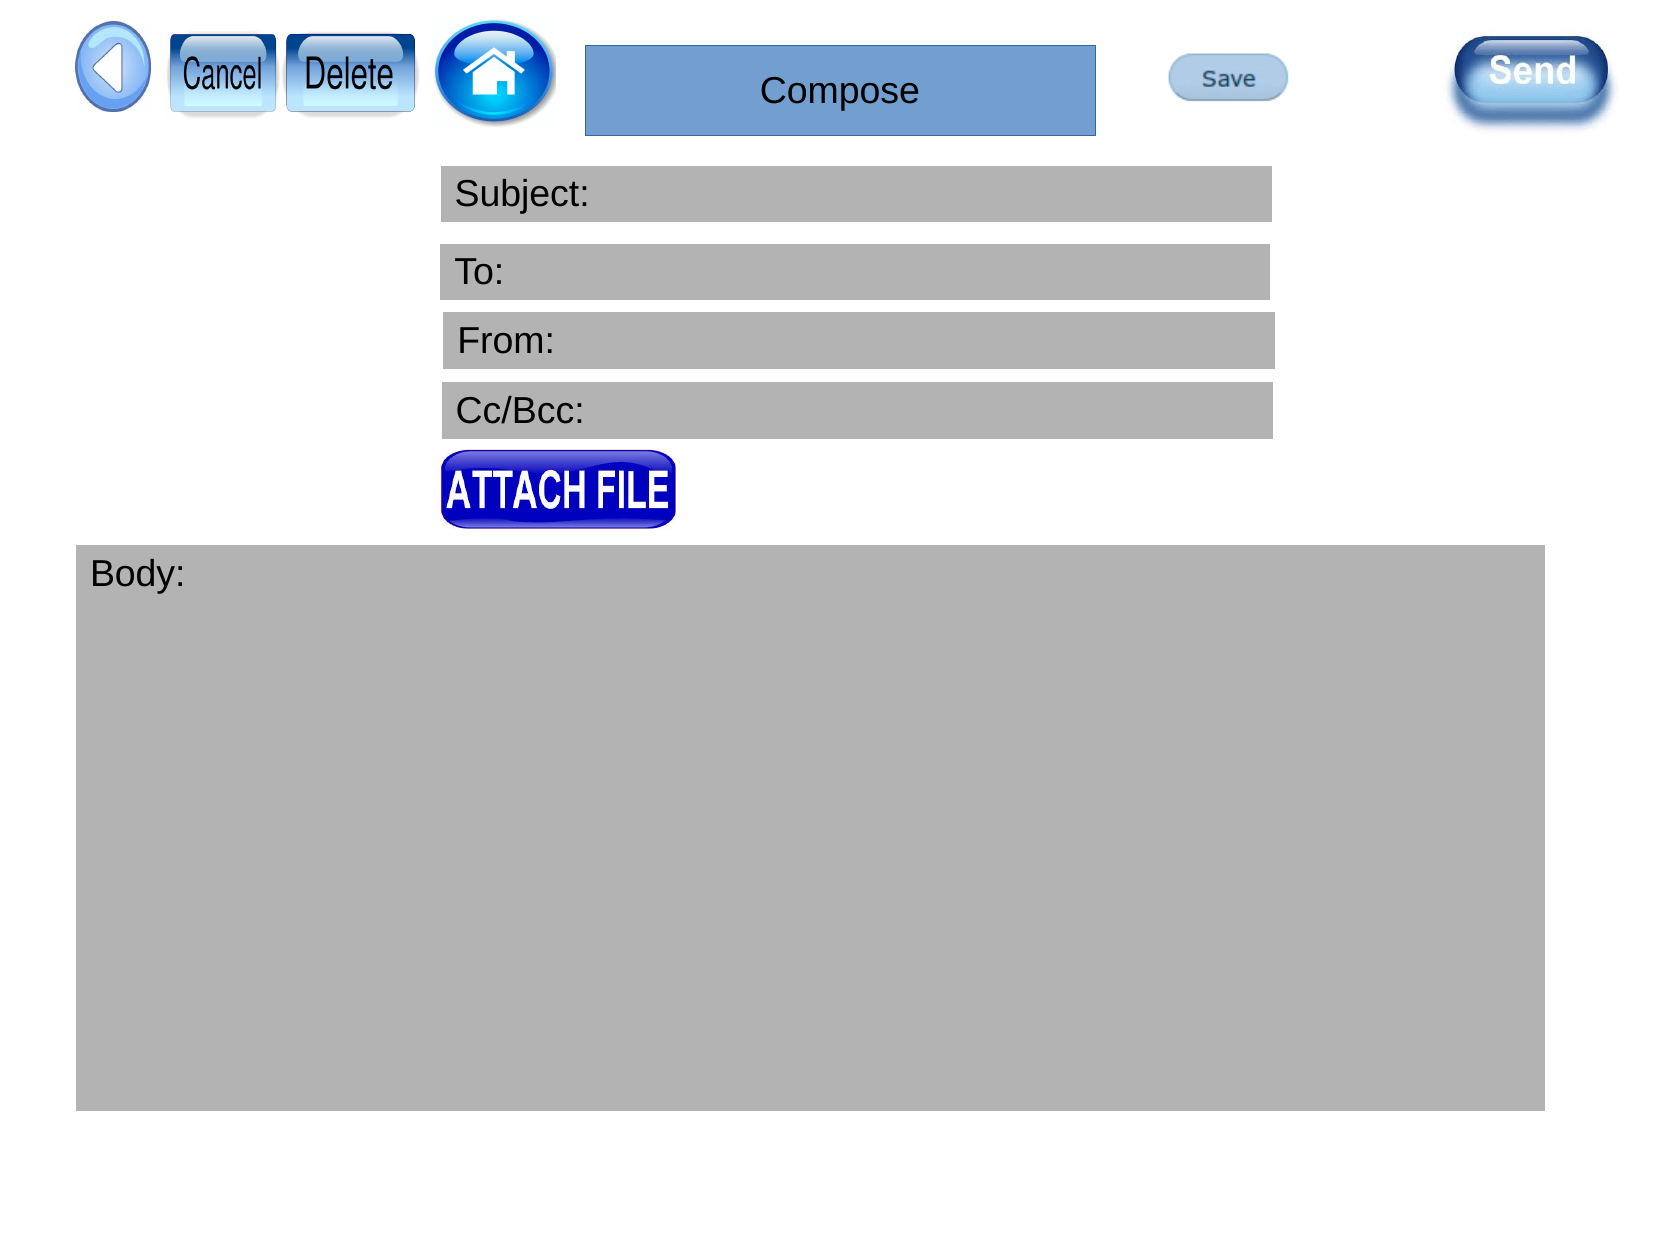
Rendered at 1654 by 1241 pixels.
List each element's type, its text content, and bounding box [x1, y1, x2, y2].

table_header Body: [76, 545, 1545, 1111]
table_header From: [443, 312, 1275, 369]
table_header Cc/Bcc: [442, 382, 1273, 439]
text_box Compose [585, 45, 1096, 136]
picture [440, 449, 676, 529]
picture [165, 29, 421, 121]
picture [75, 21, 151, 112]
picture [1141, 42, 1291, 106]
table_header To: [440, 244, 1270, 300]
table_header Subject: [441, 166, 1272, 222]
picture [431, 14, 556, 128]
picture [1440, 4, 1622, 151]
